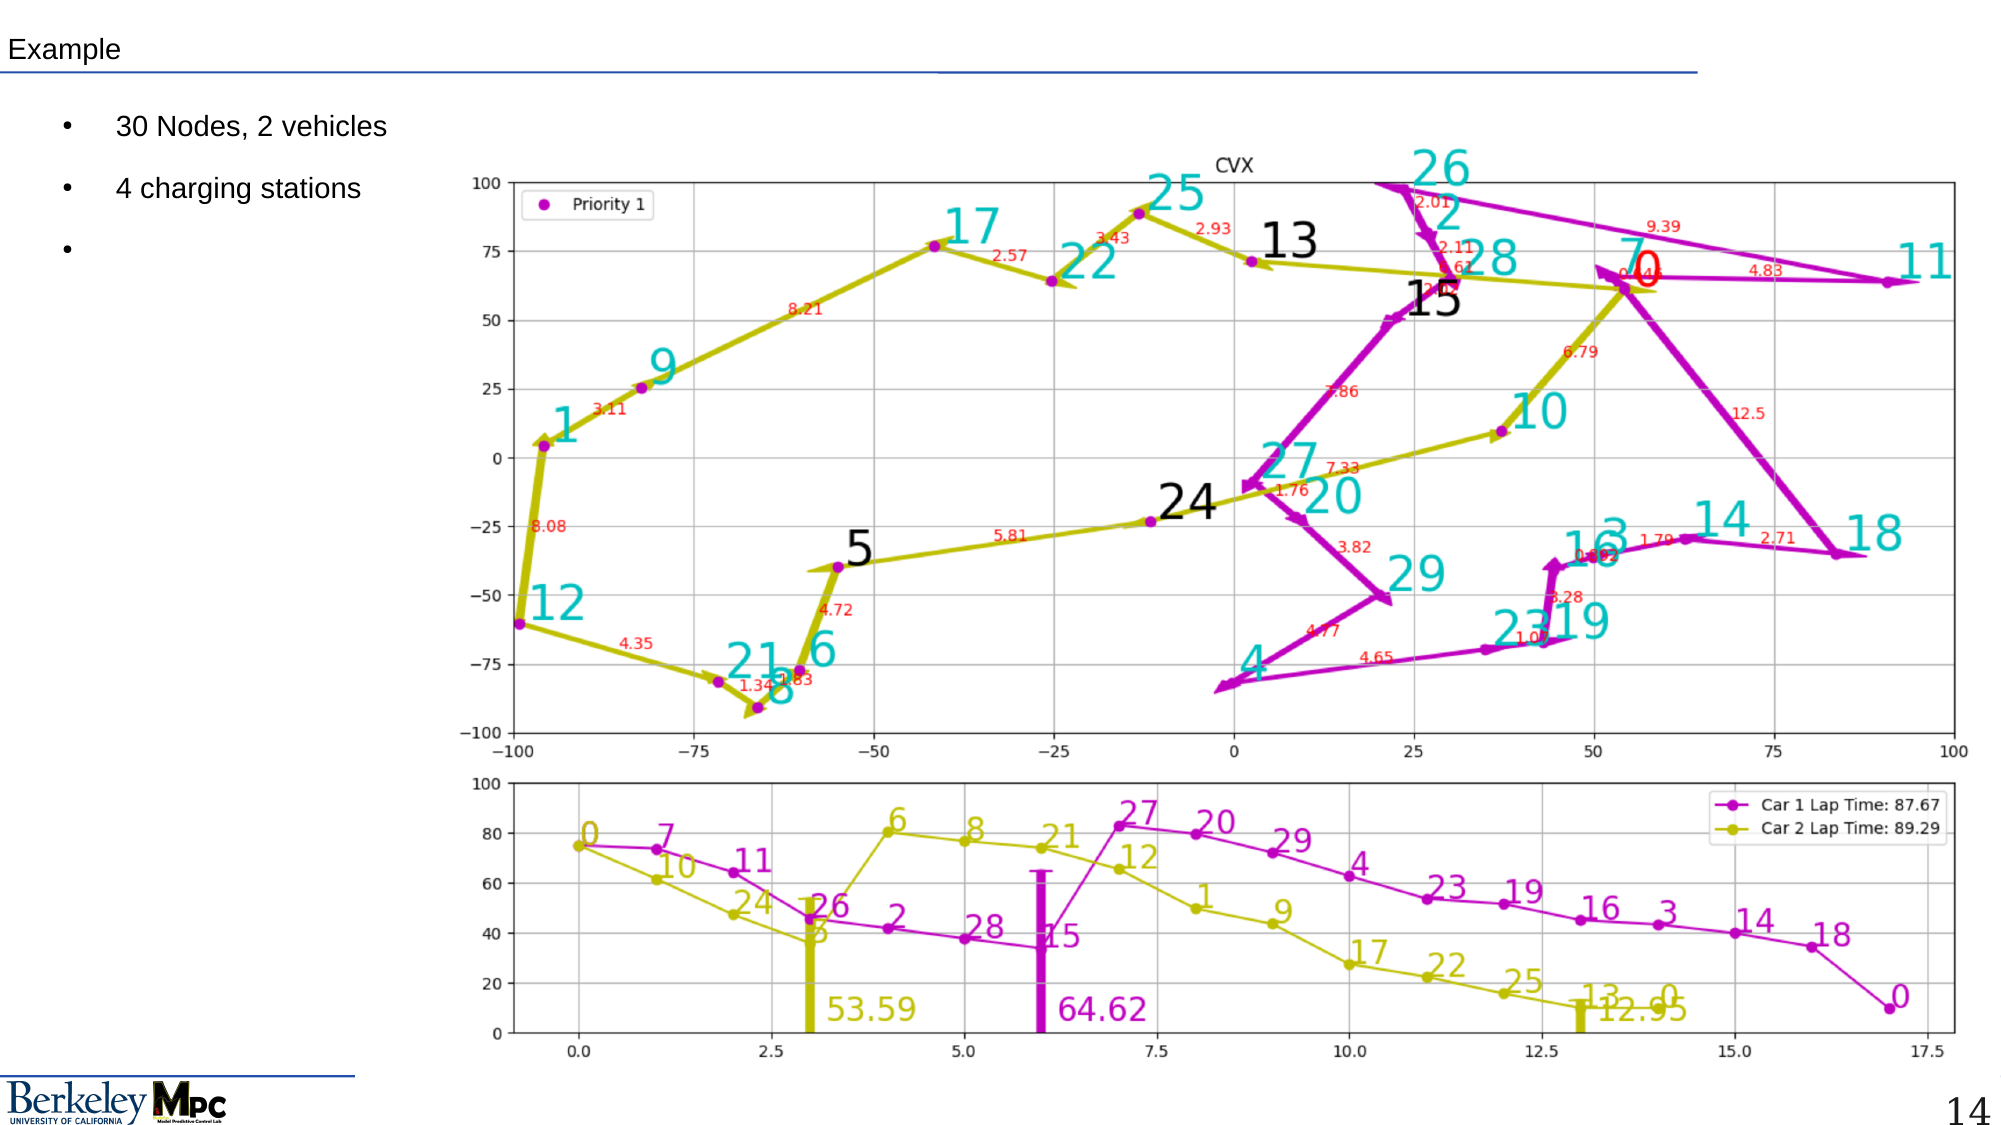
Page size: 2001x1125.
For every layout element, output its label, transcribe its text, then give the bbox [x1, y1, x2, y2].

picture [355, 112, 2000, 1088]
list 30 Nodes, 2 vehicles 4 charging stations [44, 110, 676, 1054]
title Example [7, 7, 1930, 92]
picture [0, 1072, 226, 1125]
